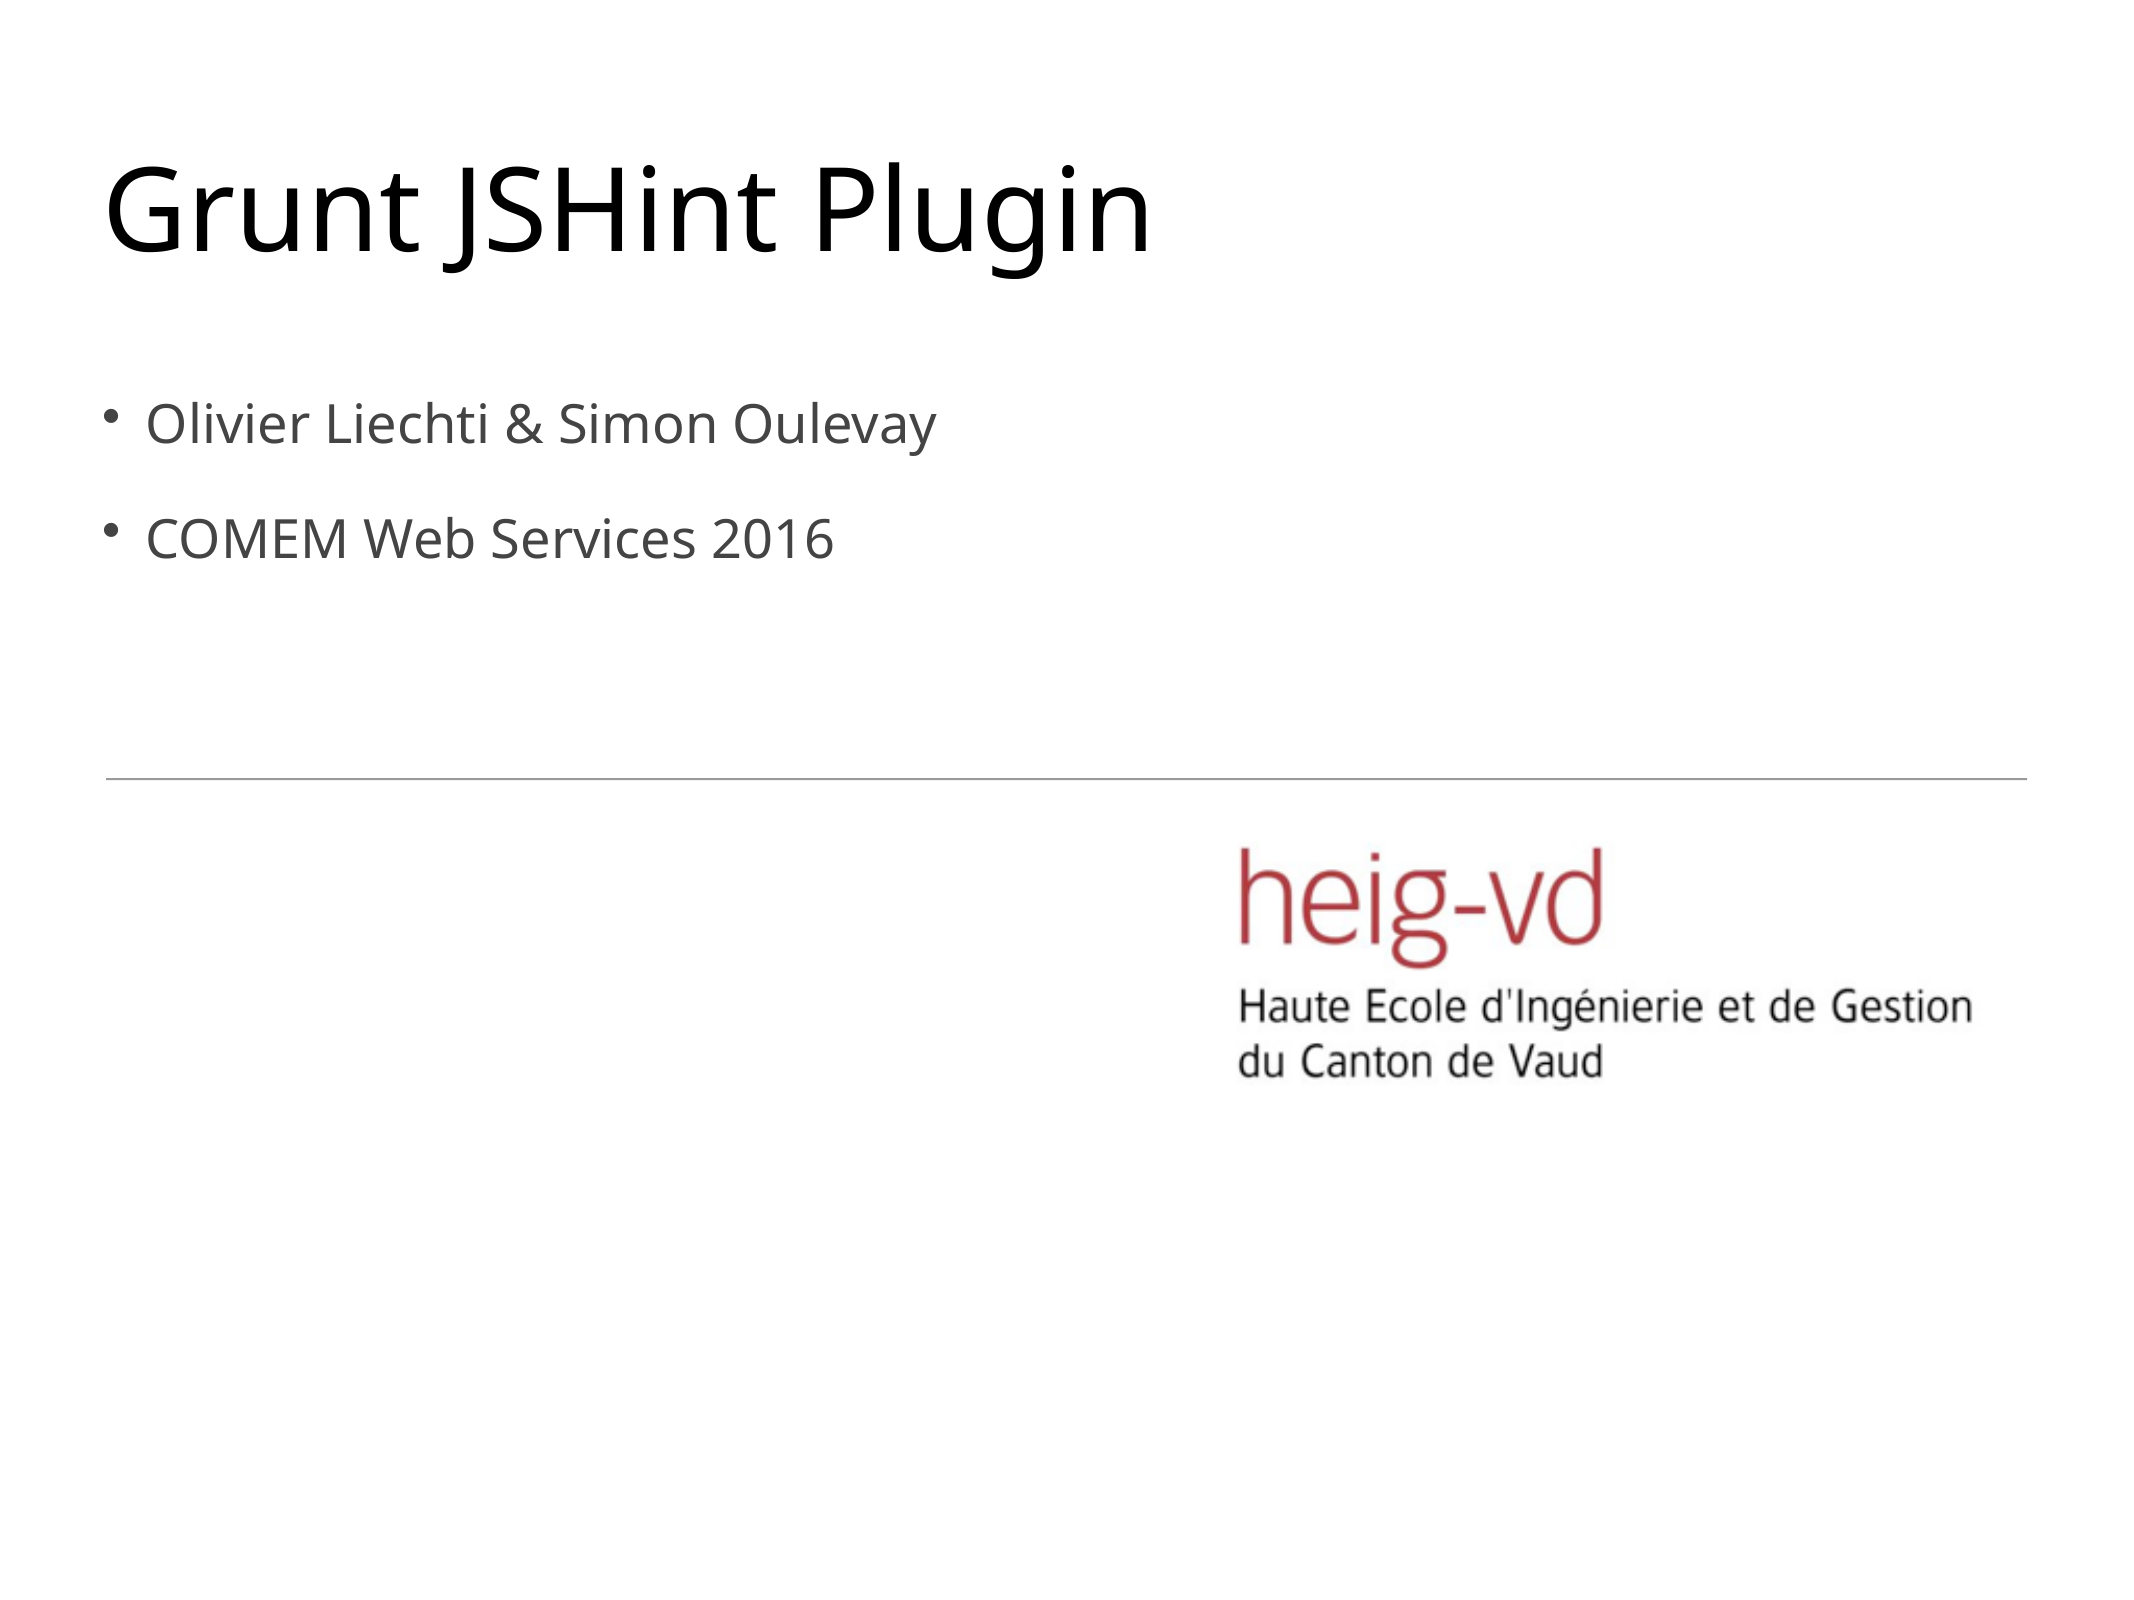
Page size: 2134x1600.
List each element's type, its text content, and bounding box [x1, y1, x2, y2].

title Grunt JSHint Plugin [93, 54, 2040, 284]
subtitle Olivier Liechti & Simon Oulevay COMEM Web Services 2016 [93, 381, 2040, 1459]
